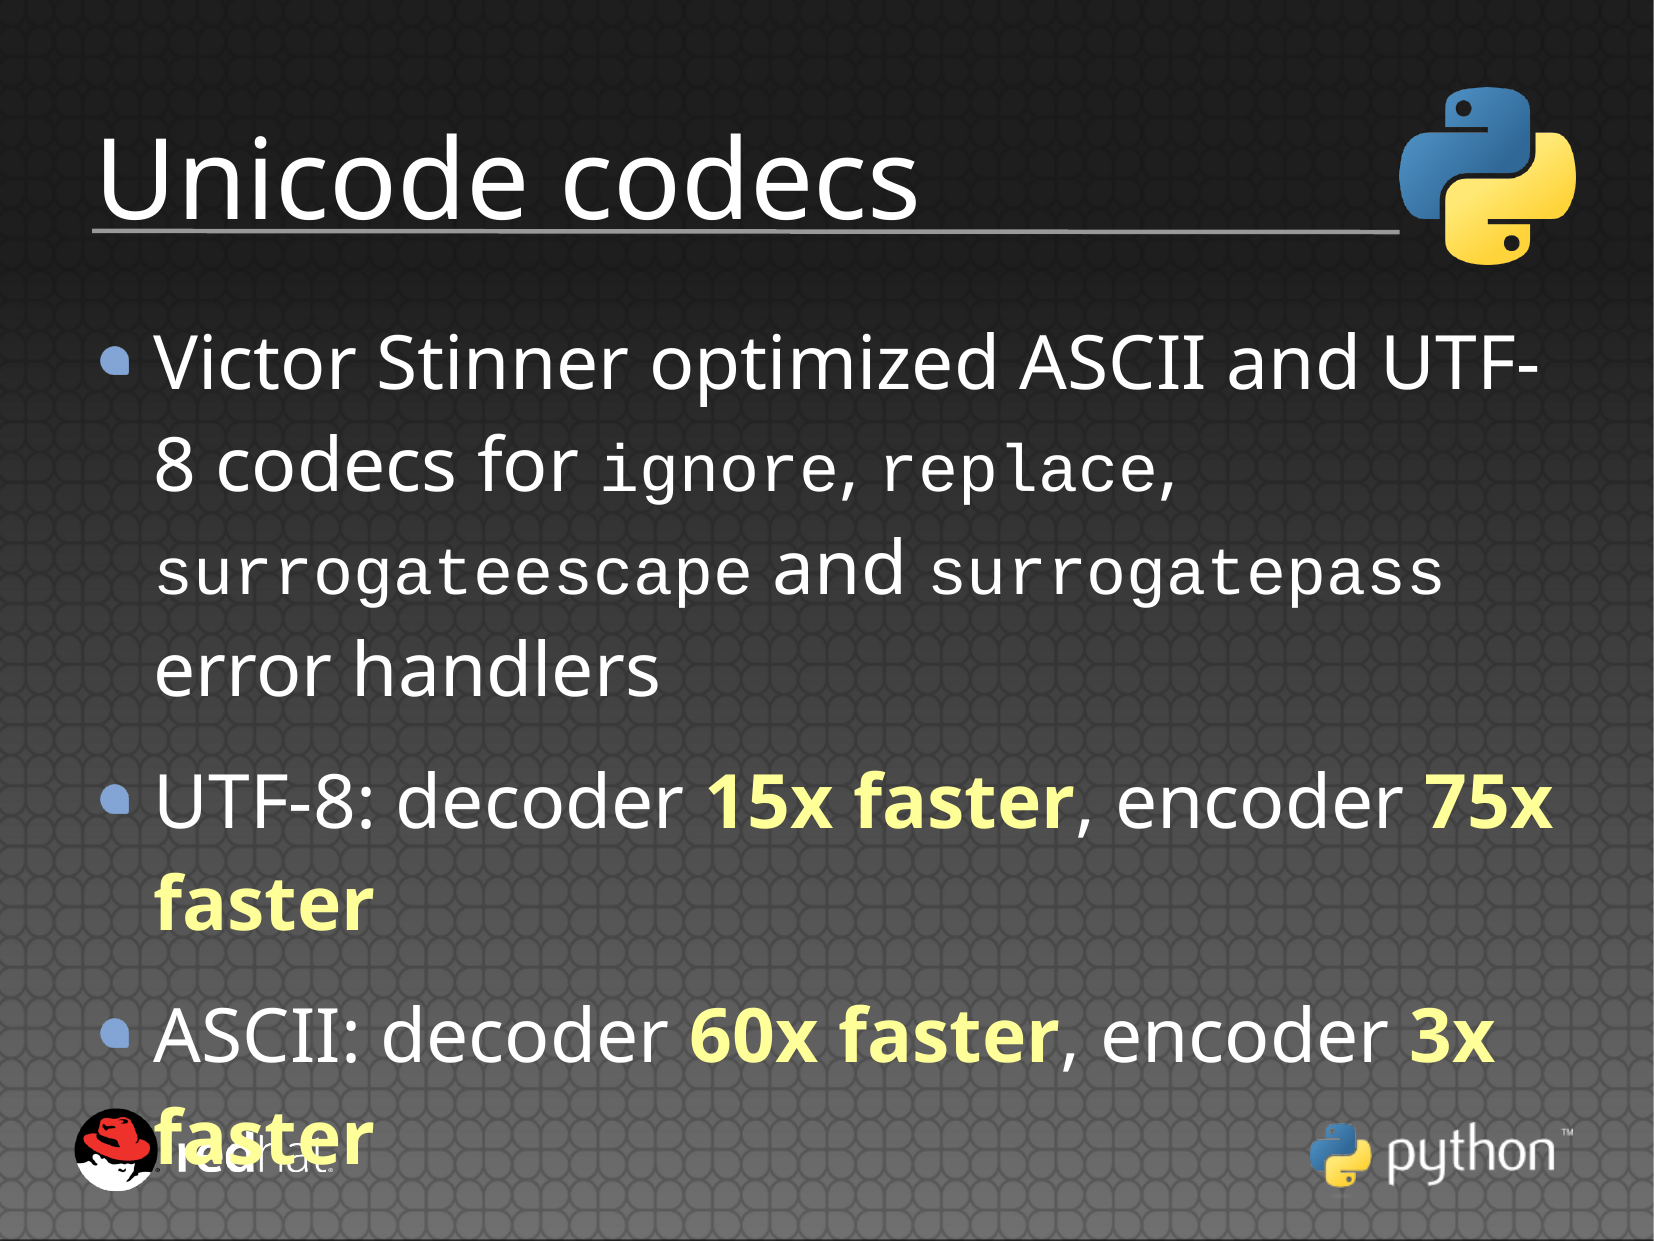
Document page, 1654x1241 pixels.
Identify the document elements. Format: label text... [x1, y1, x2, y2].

list Victor Stinner optimized ASCII and UTF-8 codecs for ignore, replace, surrogateescape and surrogatepass error handlers UTF-8: decoder 15x faster, encoder 75x faster ASCII: decoder 60x faster, encoder 3x faster [82, 309, 1571, 1053]
picture [0, 0, 1654, 1241]
title Unicode codecs [94, 100, 1426, 251]
